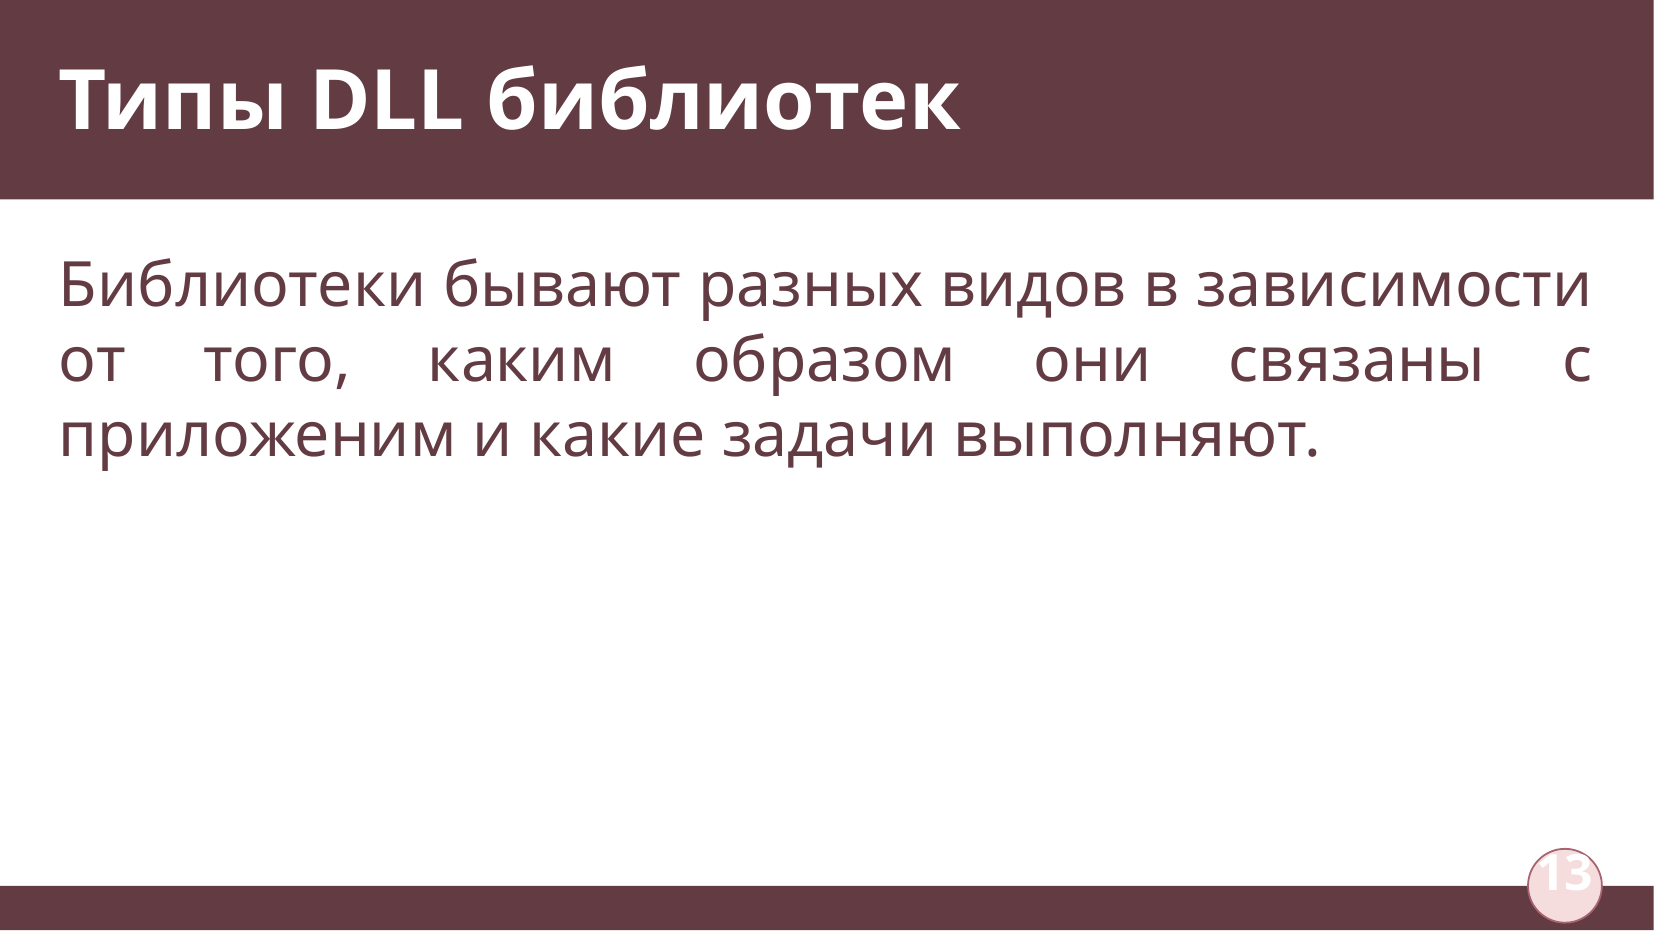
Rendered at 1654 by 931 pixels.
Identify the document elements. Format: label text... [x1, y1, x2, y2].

title Типы DLL библиотек [59, 37, 1595, 155]
list Библиотеки бывают разных видов в зависимости от того, каким образом они связаны с приложеним и какие задачи выполняют. [59, 243, 1595, 694]
